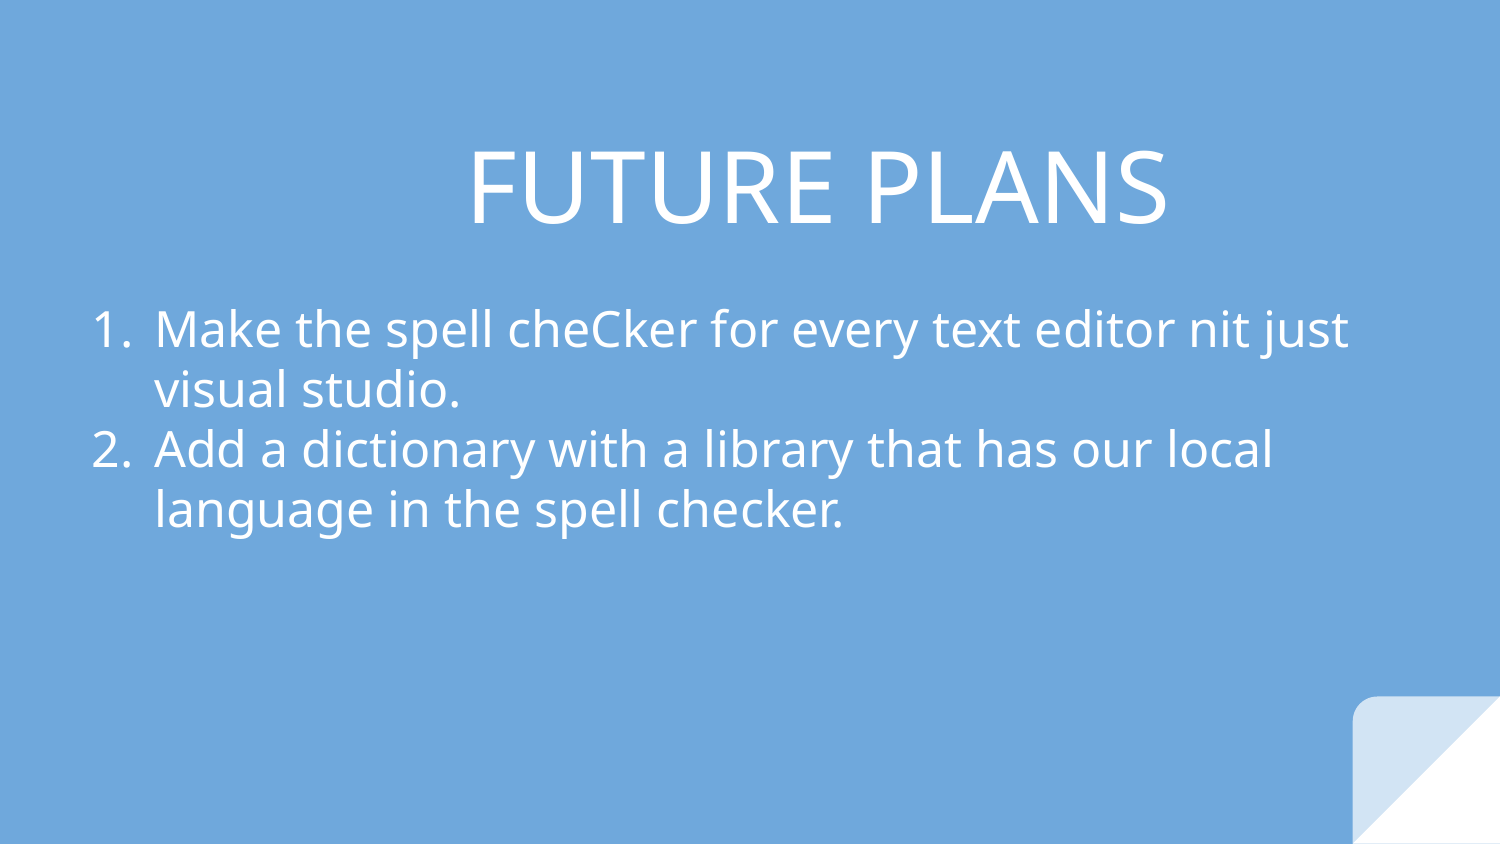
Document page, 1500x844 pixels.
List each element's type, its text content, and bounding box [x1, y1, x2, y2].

title FUTURE PLANS [75, 105, 1425, 259]
subtitle Make the spell cheCker for every text editor nit just visual studio. Add a dictionary with a library that has our local language in the spell checker. [64, 282, 1413, 732]
